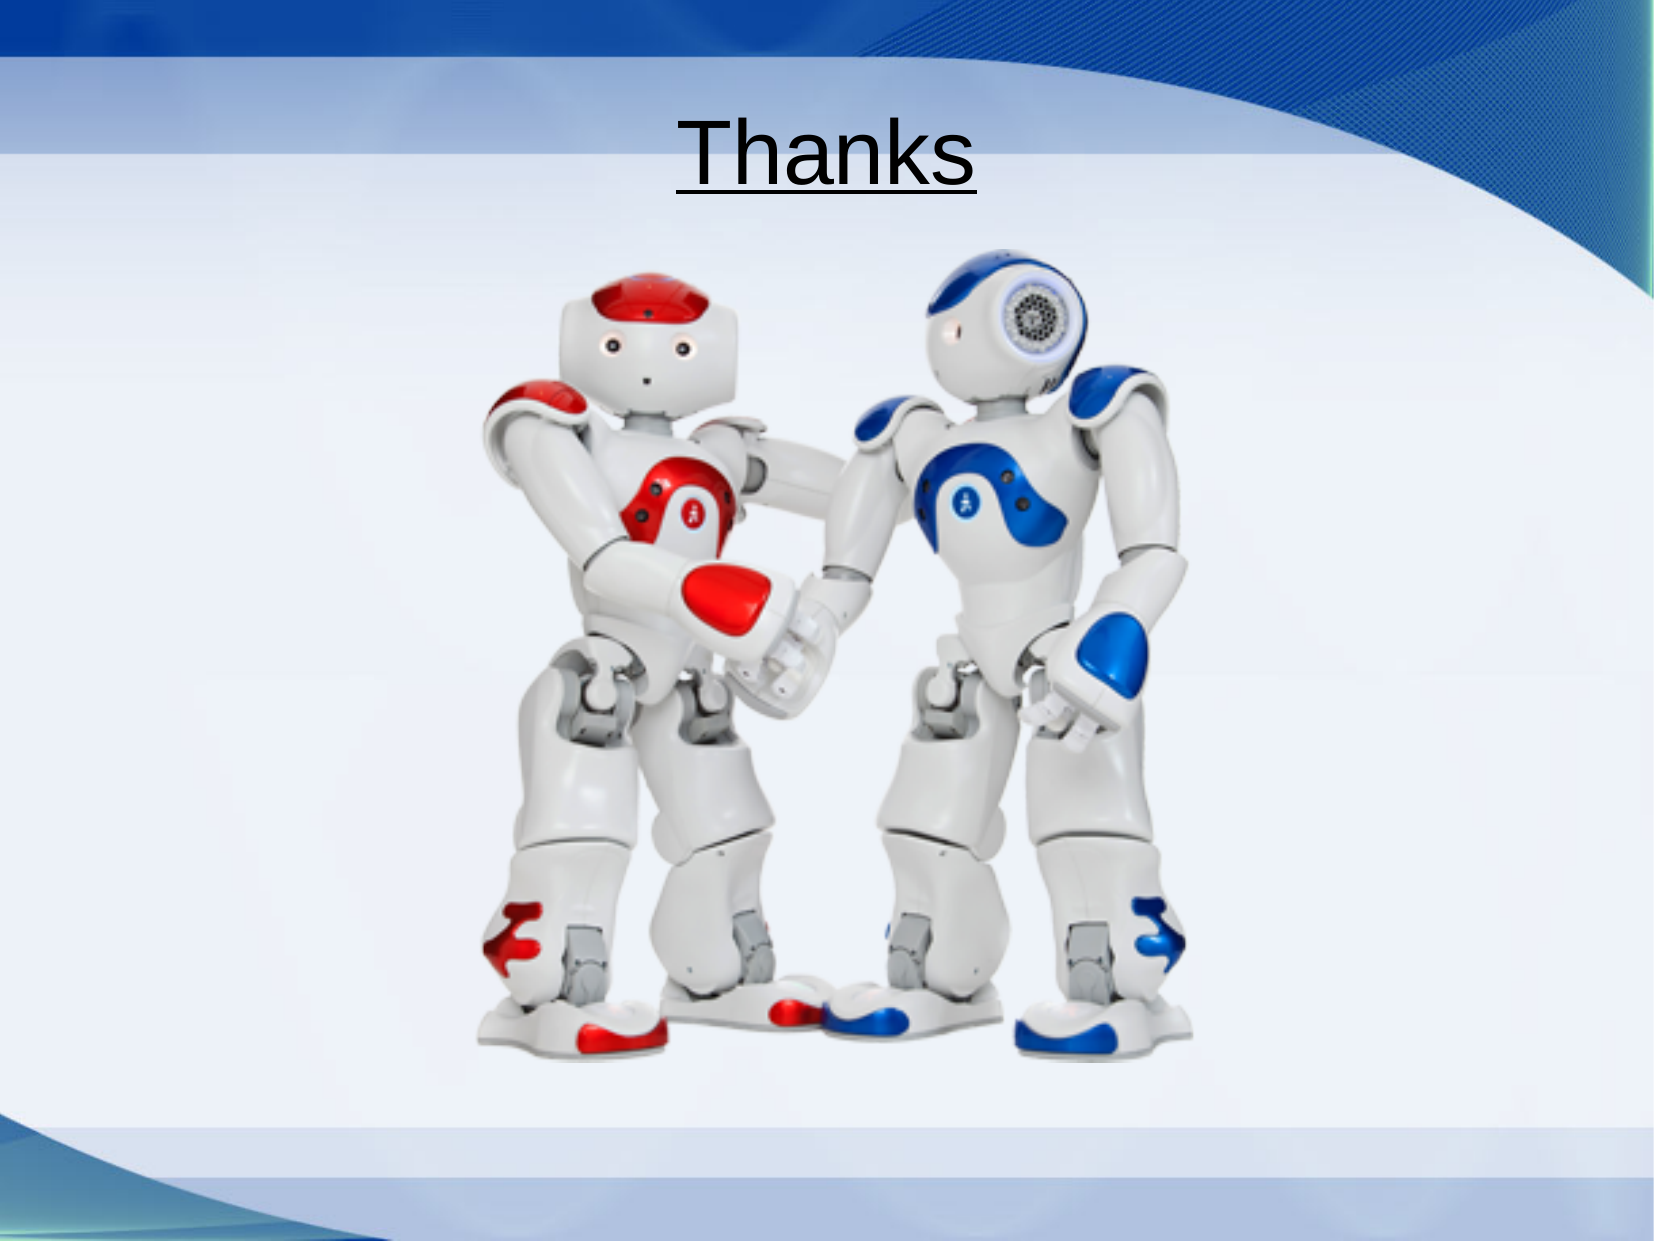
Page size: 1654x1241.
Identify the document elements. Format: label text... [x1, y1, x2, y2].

picture [0, 0, 1654, 1241]
title Thanks [82, 49, 1571, 257]
